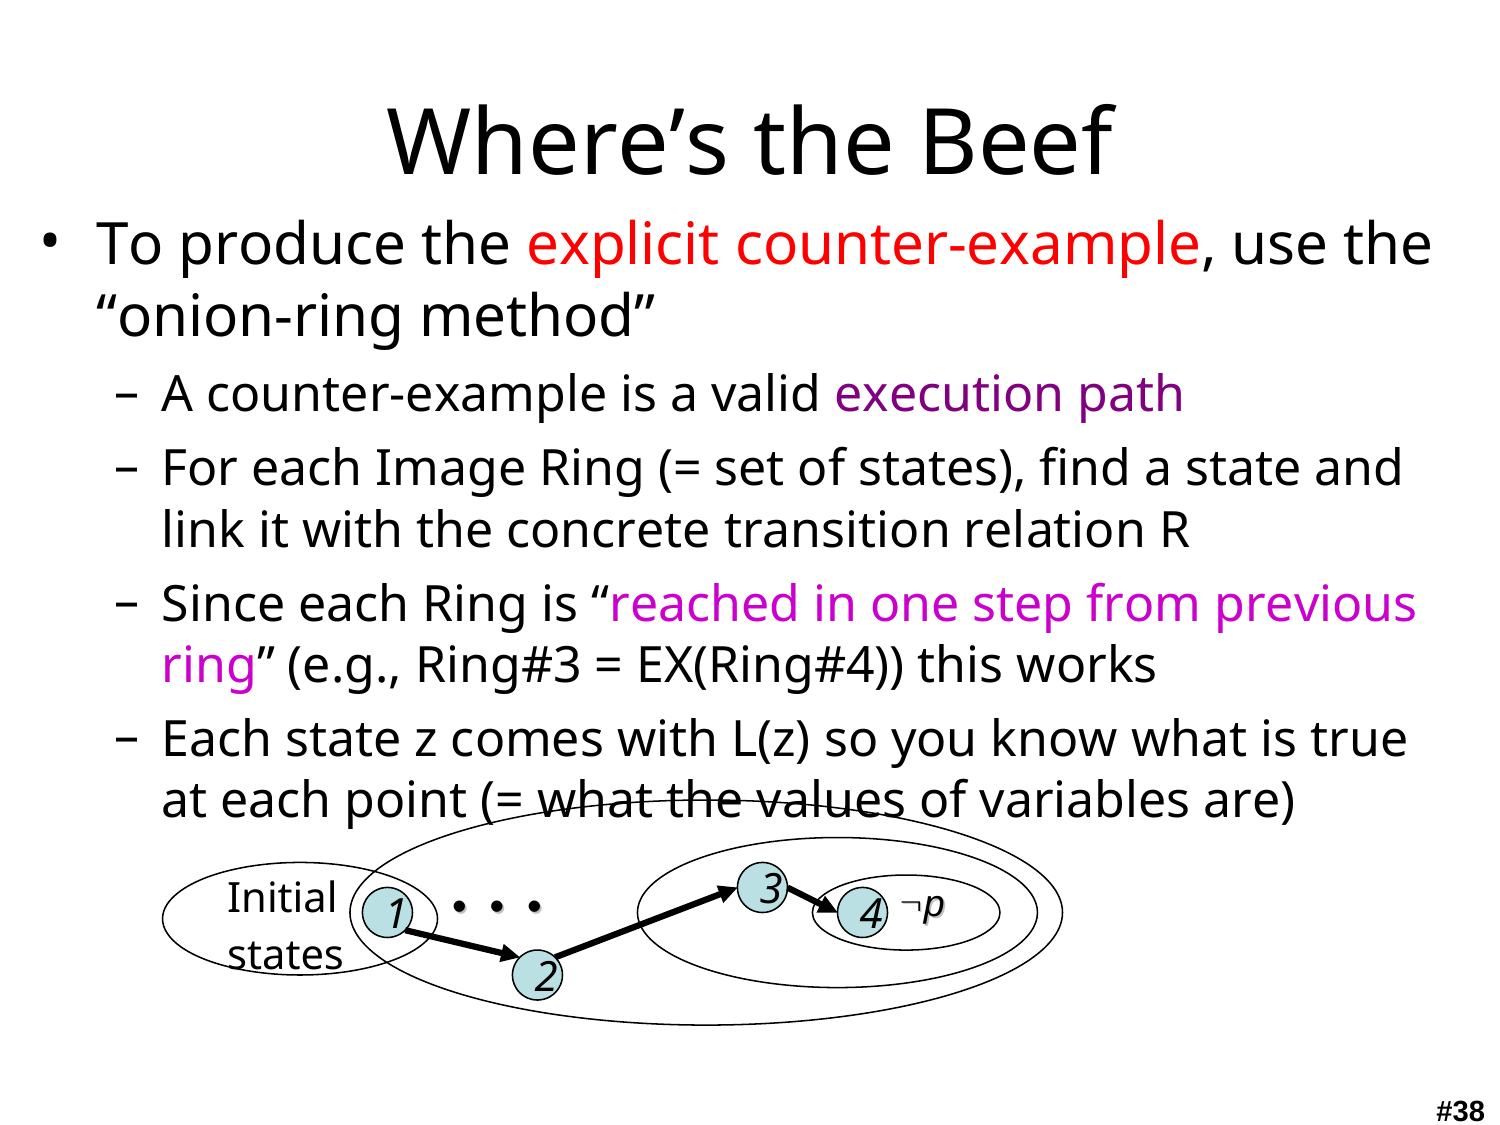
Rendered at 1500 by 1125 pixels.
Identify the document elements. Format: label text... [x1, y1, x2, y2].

text_box 3 [737, 862, 788, 913]
text_box Initial states [212, 859, 392, 990]
text_box 2 [512, 950, 563, 1001]
title Where’s the Beef [24, 45, 1476, 200]
text_box 1 [362, 887, 413, 938]
text_box • • • [437, 875, 586, 937]
text_box p [884, 875, 988, 933]
text_box 4 [837, 887, 888, 938]
list To produce the explicit counter-example, use the “onion-ring method” A counter-example is a valid execution path For each Image Ring (= set of states), find a state and link it with the concrete transition relation R Since each Ring is “reached in one step from previous ring” (e.g., Ring#3 = EX(Ring#4)) this works Each state z comes with L(z) so you know what is true at each point (= what the values of variables are) [24, 200, 1476, 788]
